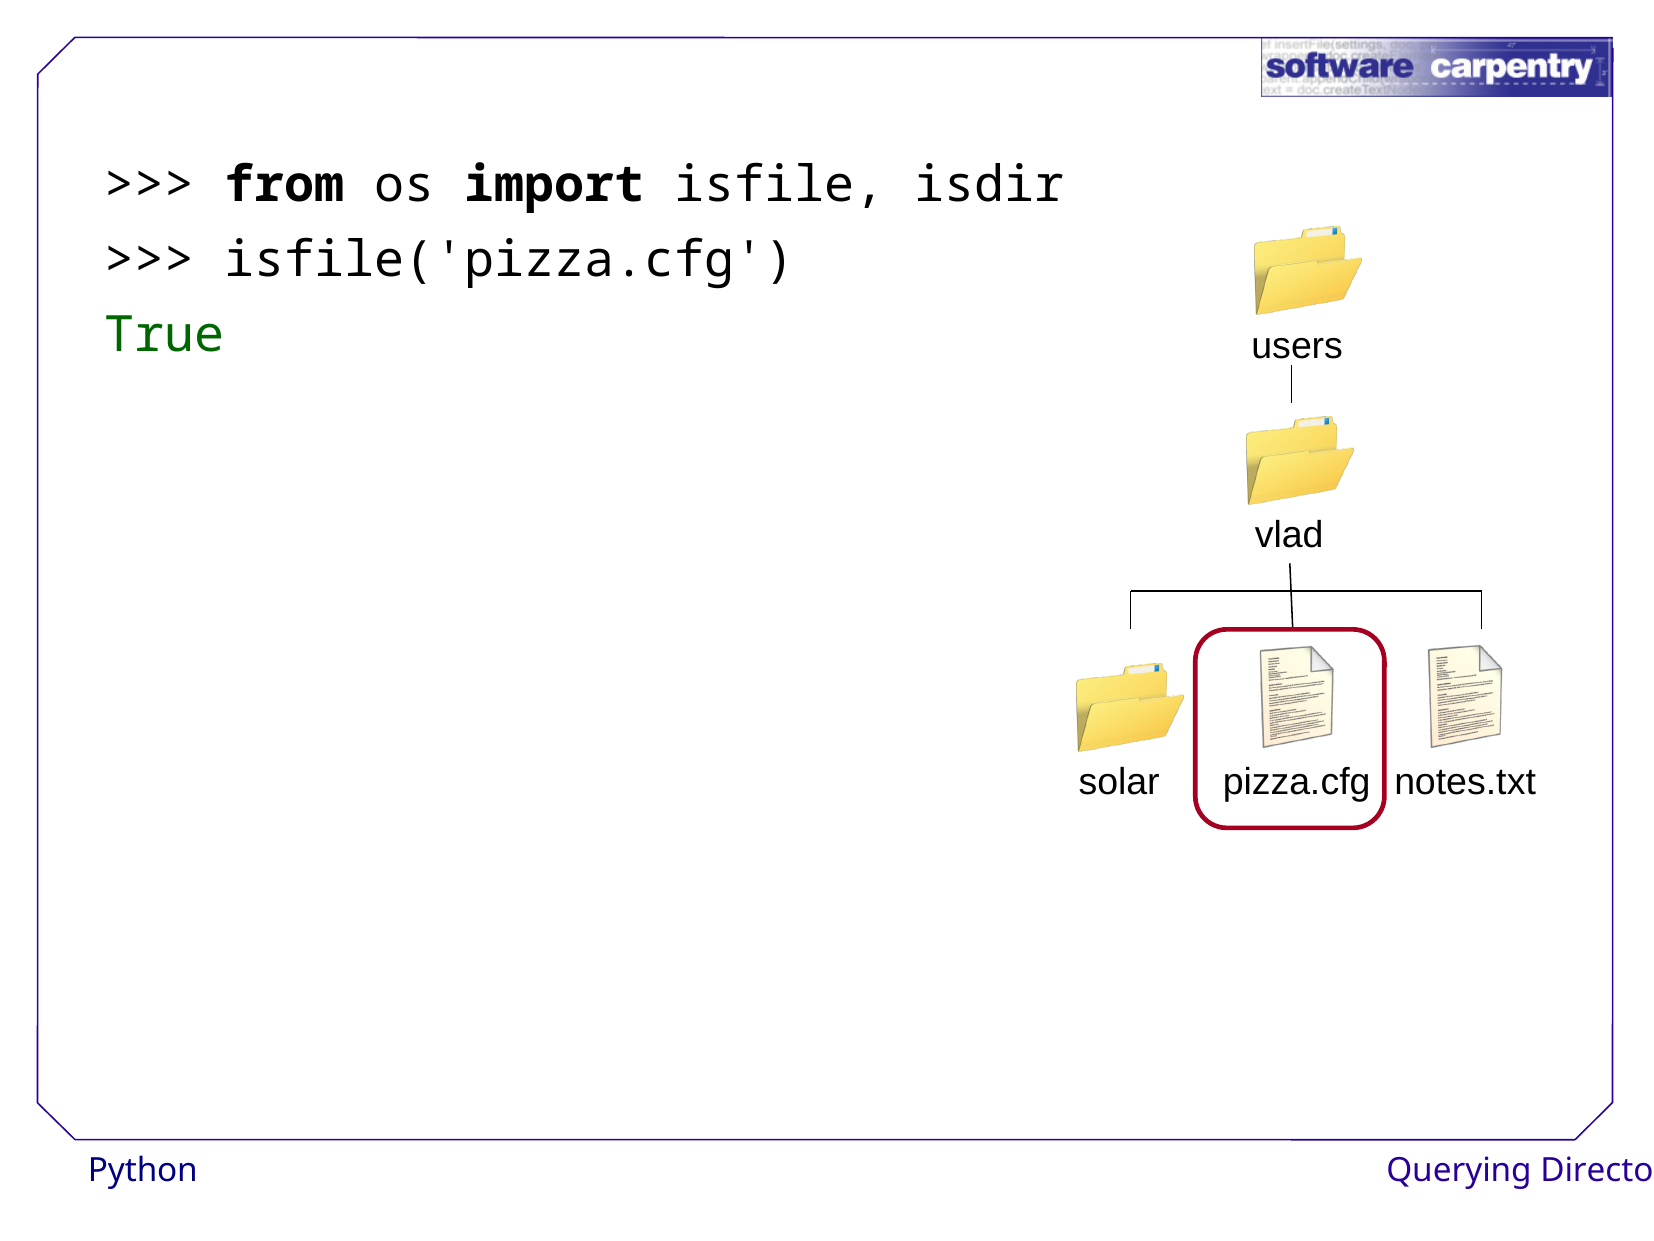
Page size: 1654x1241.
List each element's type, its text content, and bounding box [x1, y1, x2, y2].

picture [1261, 39, 1613, 97]
picture [1072, 649, 1188, 765]
text_box pizza.cfg [1208, 753, 1379, 811]
text_box users [1236, 316, 1358, 375]
text_box solar [1063, 753, 1175, 811]
picture [1250, 212, 1366, 328]
picture [1242, 402, 1358, 518]
text_box >>> from os import isfile, isdir >>> isfile('pizza.cfg') True [89, 128, 1512, 1037]
text_box notes.txt [1384, 753, 1552, 811]
picture [1240, 639, 1354, 753]
text_box vlad [1240, 506, 1339, 564]
text_box >>> from os import isfile, isdir >>> isfile('pizza.cfg') True [1198, 632, 1382, 825]
picture [1408, 638, 1523, 753]
